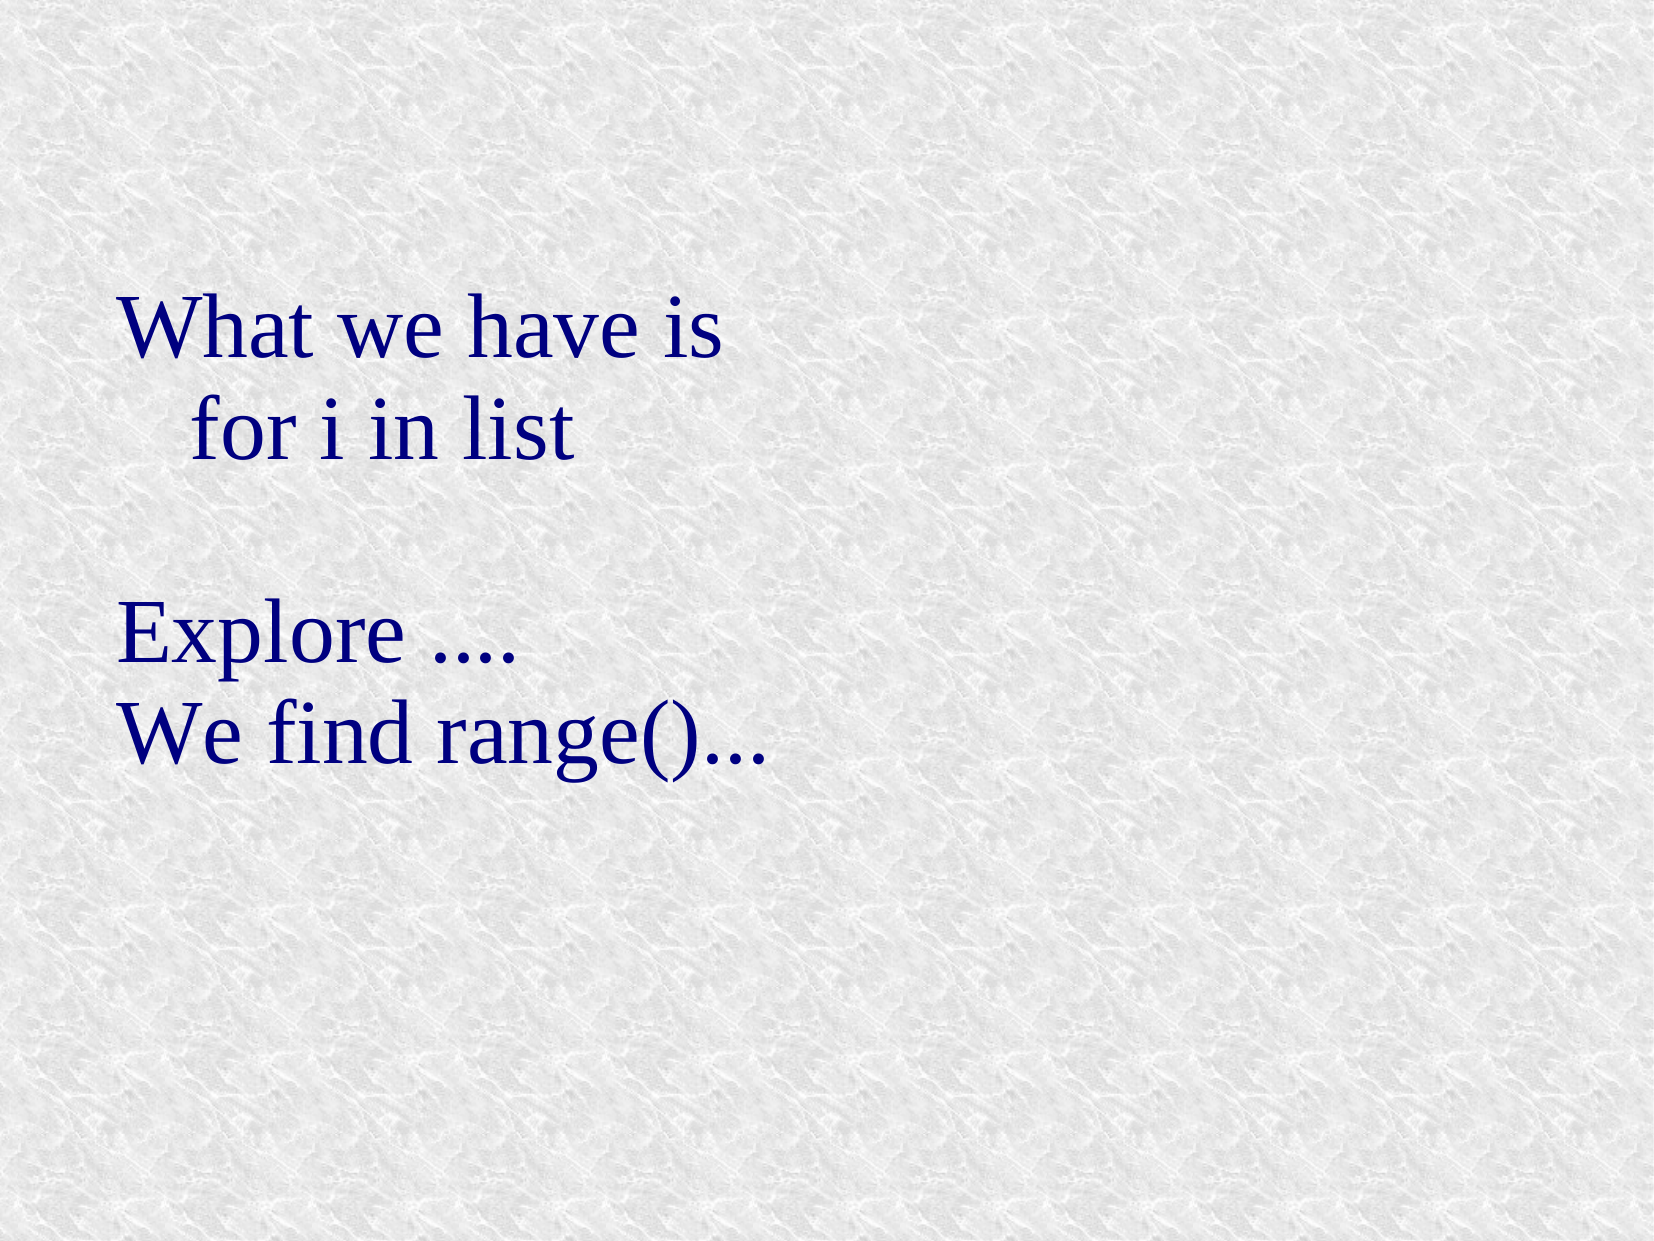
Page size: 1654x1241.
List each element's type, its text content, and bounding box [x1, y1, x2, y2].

title What we have is for i in list Explore .... We find range()... [116, 246, 1529, 915]
picture [0, 0, 1654, 1241]
